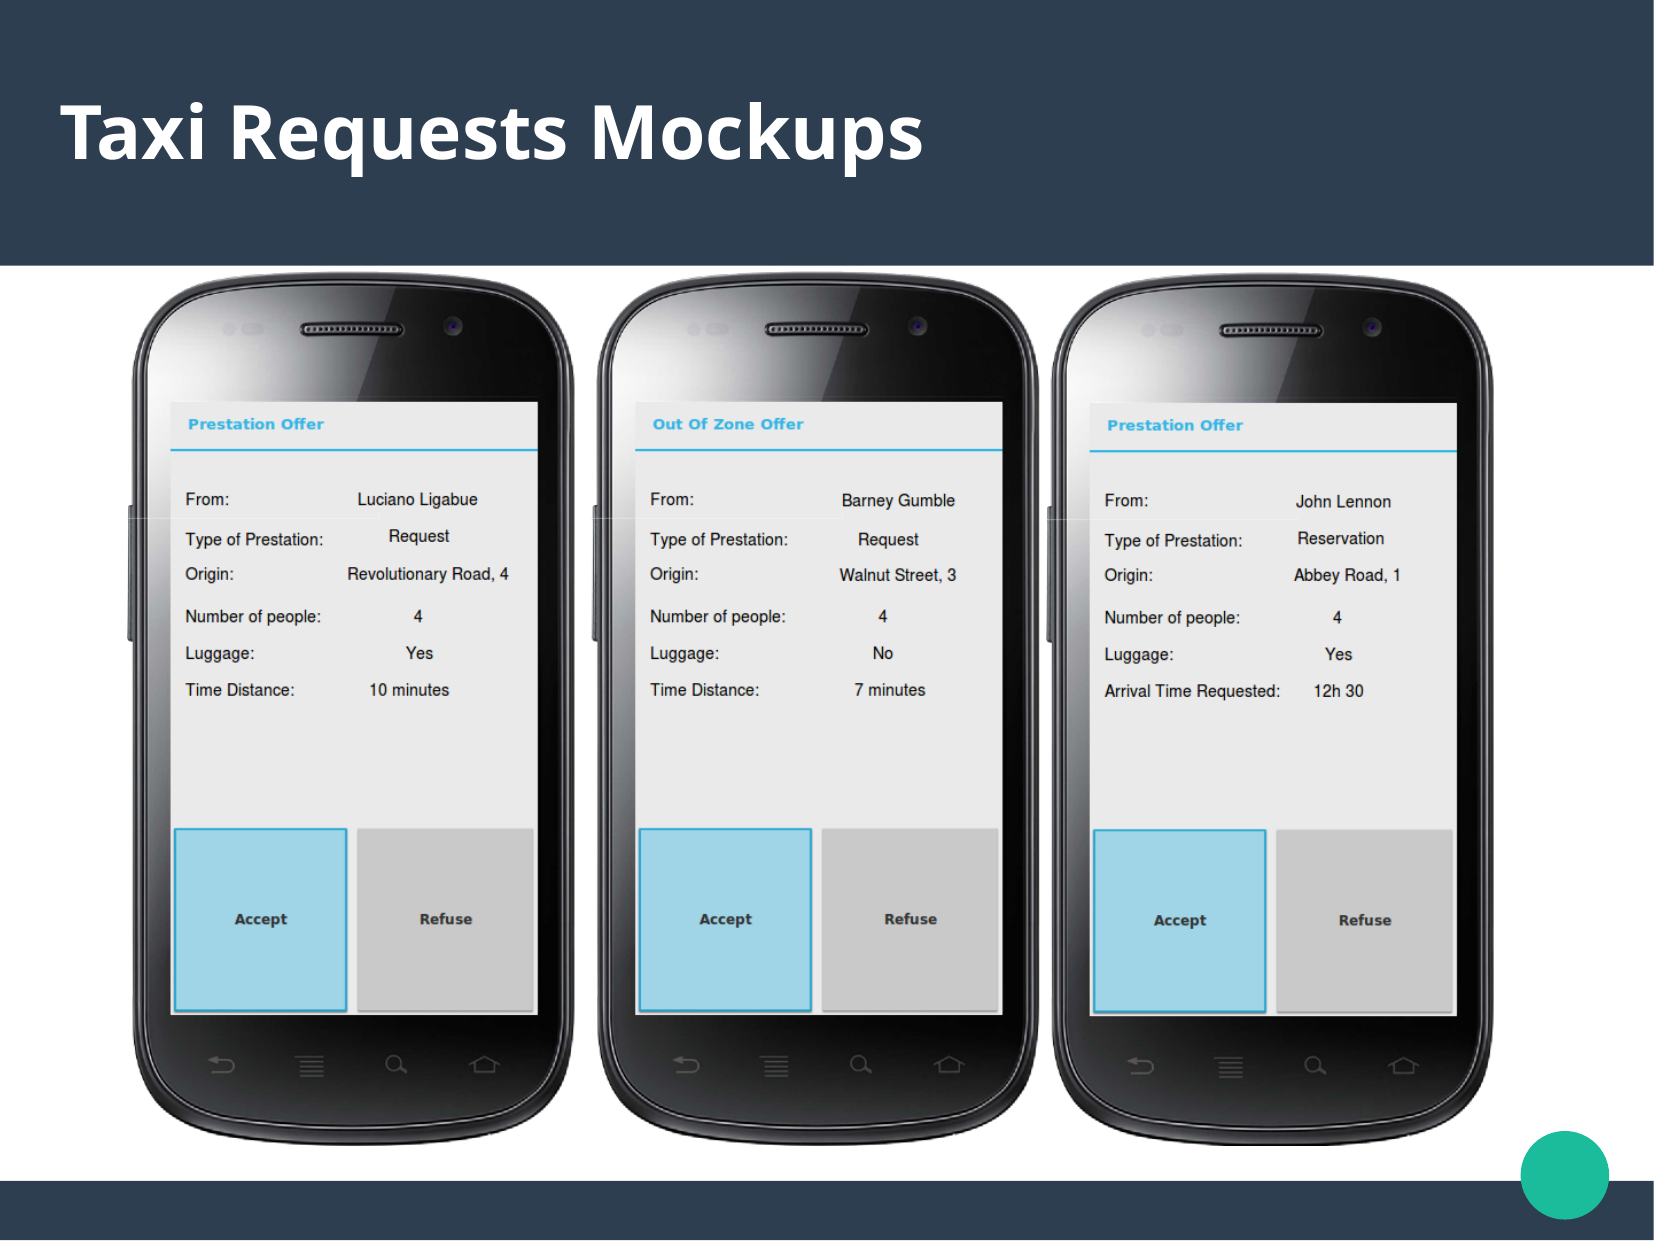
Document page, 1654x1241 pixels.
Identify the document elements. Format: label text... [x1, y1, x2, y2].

title Taxi Requests Mockups [59, 49, 1595, 207]
picture [127, 271, 1504, 1146]
